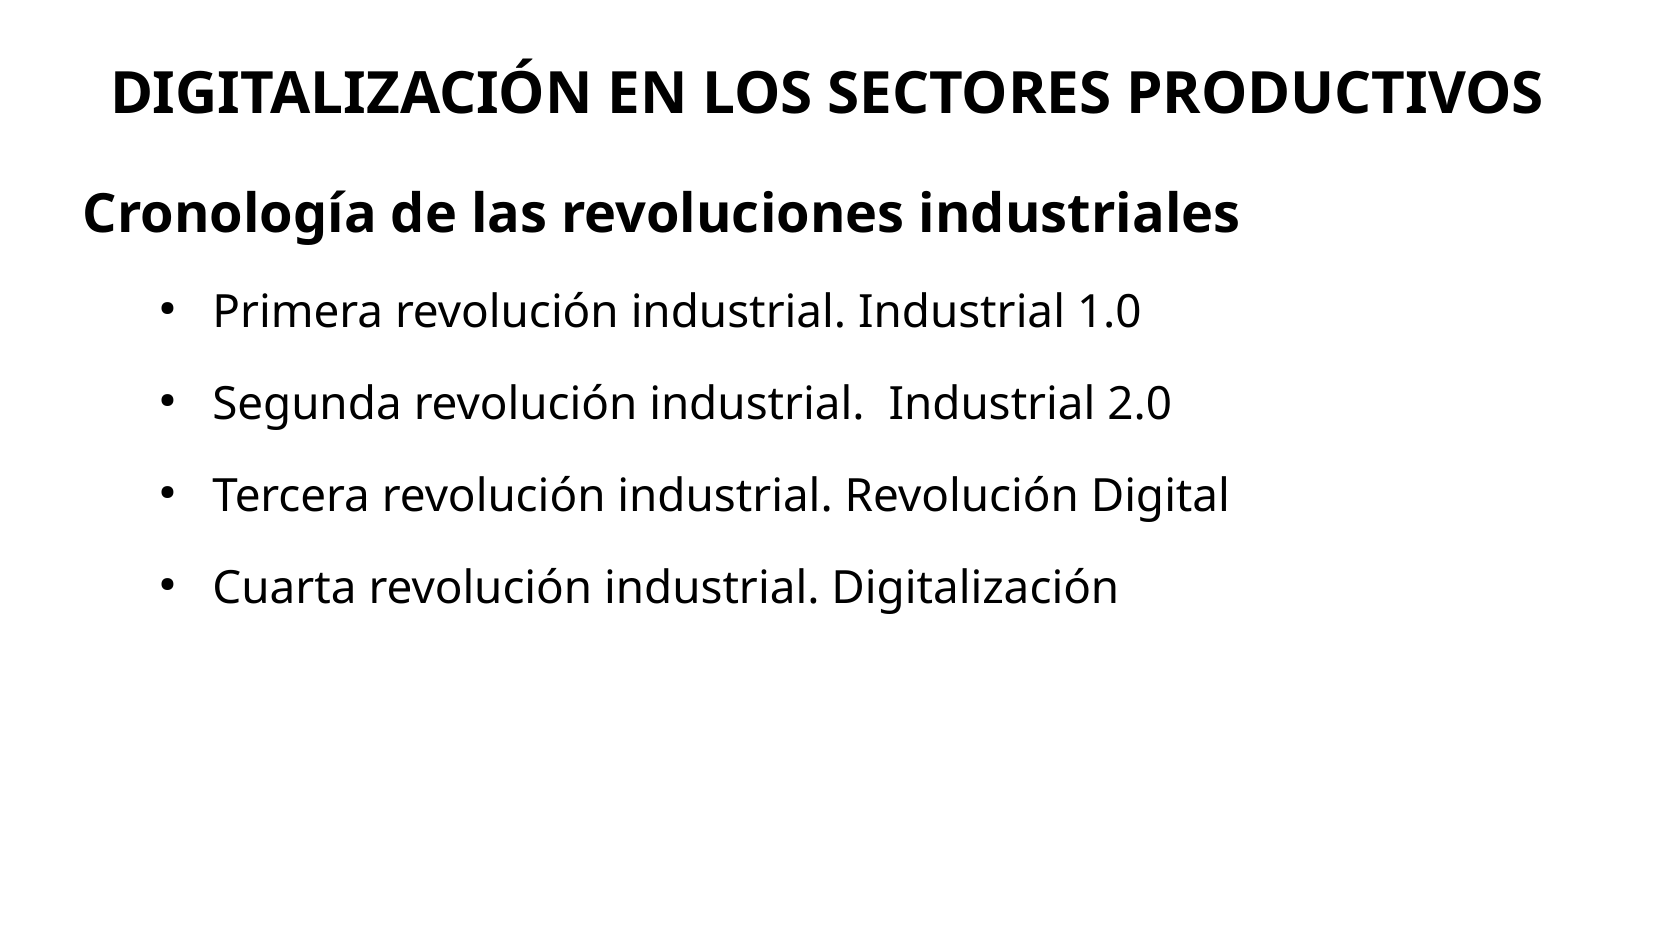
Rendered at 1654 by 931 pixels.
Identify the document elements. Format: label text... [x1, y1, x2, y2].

title DIGITALIZACIÓN EN LOS SECTORES PRODUCTIVOS [82, 13, 1571, 169]
list Cronología de las revoluciones industriales Primera revolución industrial. Industrial 1.0 Segunda revolución industrial. Industrial 2.0 Tercera revolución industrial. Revolución Digital Cuarta revolución industrial. Digitalización [82, 174, 1571, 869]
